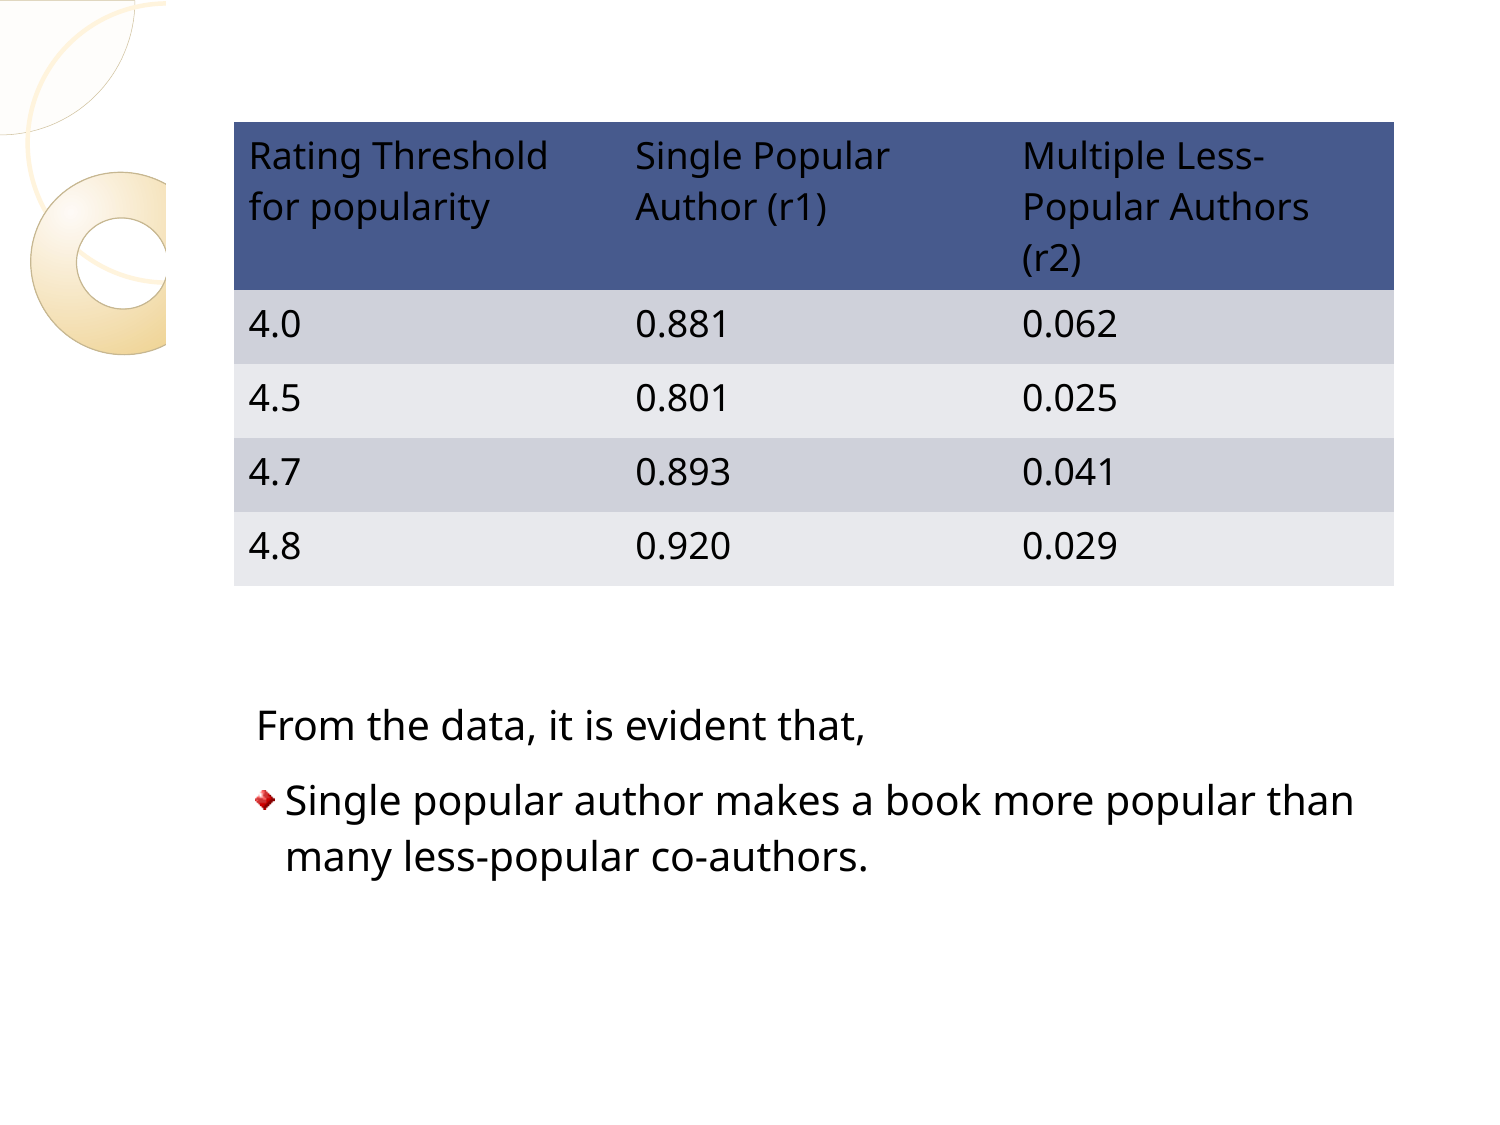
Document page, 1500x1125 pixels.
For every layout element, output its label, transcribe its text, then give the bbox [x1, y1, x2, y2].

table_header Single Popular Author (r1) [620, 122, 1007, 290]
table_cell 0.062 [1007, 290, 1394, 364]
table_cell 0.881 [620, 290, 1007, 364]
table_cell 0.801 [620, 364, 1007, 438]
table_header Multiple Less-Popular Authors (r2) [1007, 122, 1394, 290]
table_header Rating Threshold for popularity [234, 122, 620, 290]
table_cell 0.025 [1007, 364, 1394, 438]
table_cell 4.7 [234, 438, 620, 512]
table_cell 0.920 [620, 512, 1007, 586]
table_cell 4.8 [234, 512, 620, 586]
table_cell 0.893 [620, 438, 1007, 512]
table_cell 0.041 [1007, 438, 1394, 512]
table_cell 0.029 [1007, 512, 1394, 586]
text_box From the data, it is evident that, Single popular author makes a book more popular than many less-popular co-authors. [197, 696, 1382, 886]
table_cell 4.0 [234, 290, 620, 364]
table_cell 4.5 [234, 364, 620, 438]
